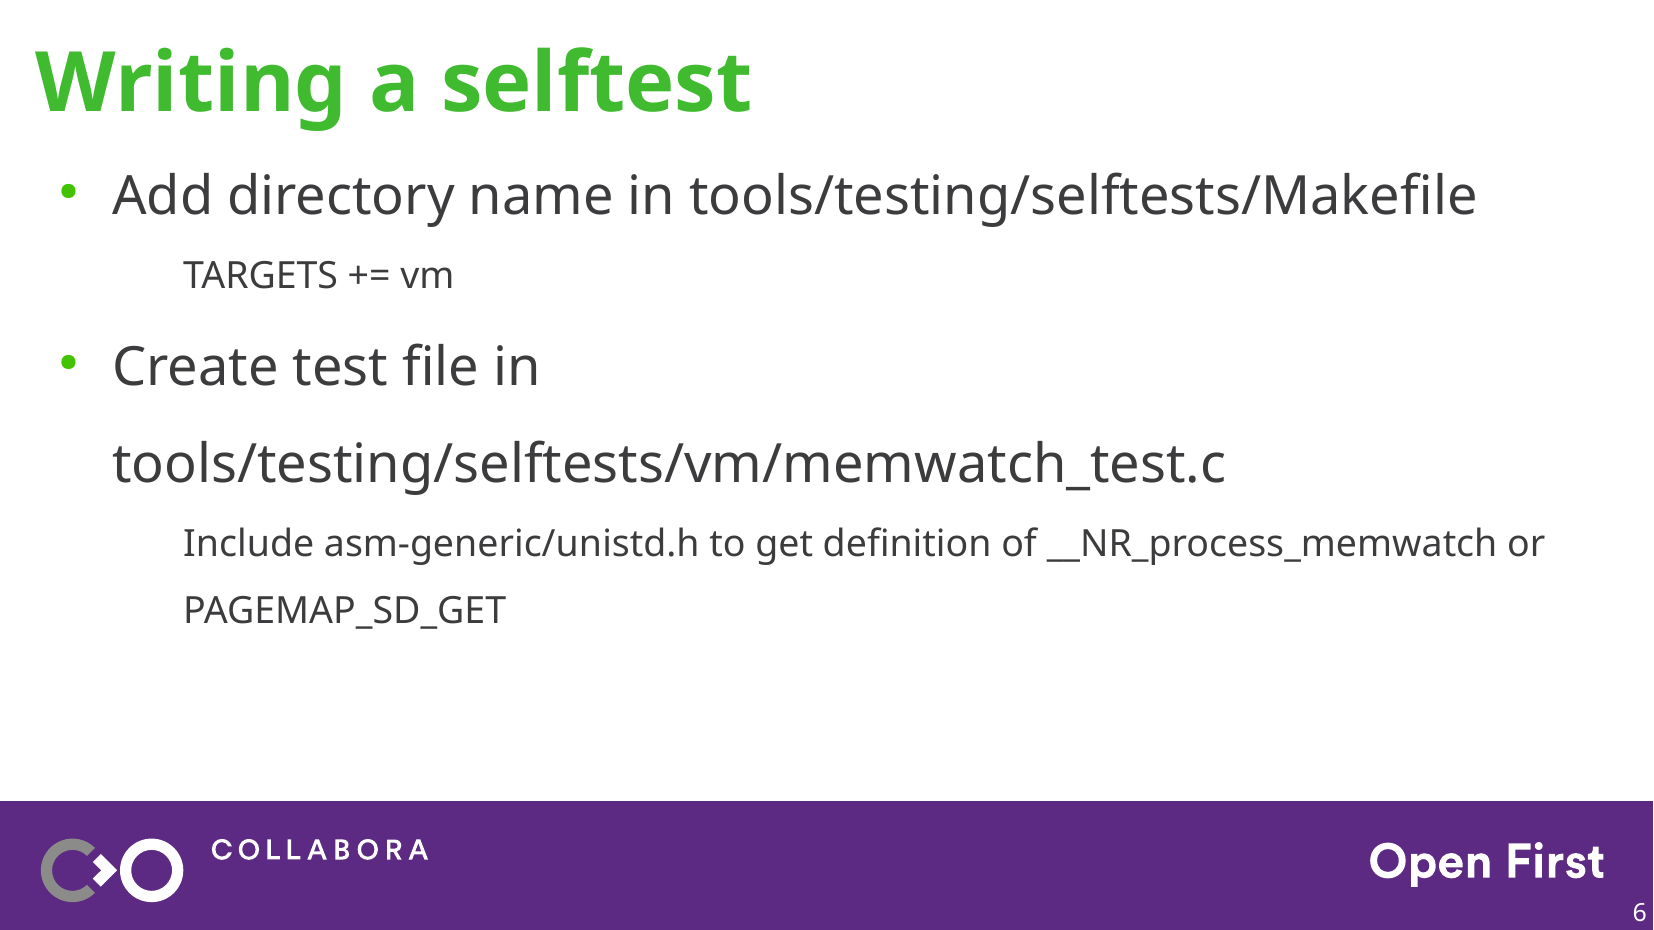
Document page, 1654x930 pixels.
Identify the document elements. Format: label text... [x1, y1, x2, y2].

title Writing a selftest [35, 28, 1608, 192]
list Add directory name in tools/testing/selftests/Makefile TARGETS += vm Create test file in tools/testing/selftests/vm/memwatch_test.c Include asm-generic/unistd.h to get definition of __NR_process_memwatch or PAGEMAP_SD_GET [41, 160, 1613, 804]
